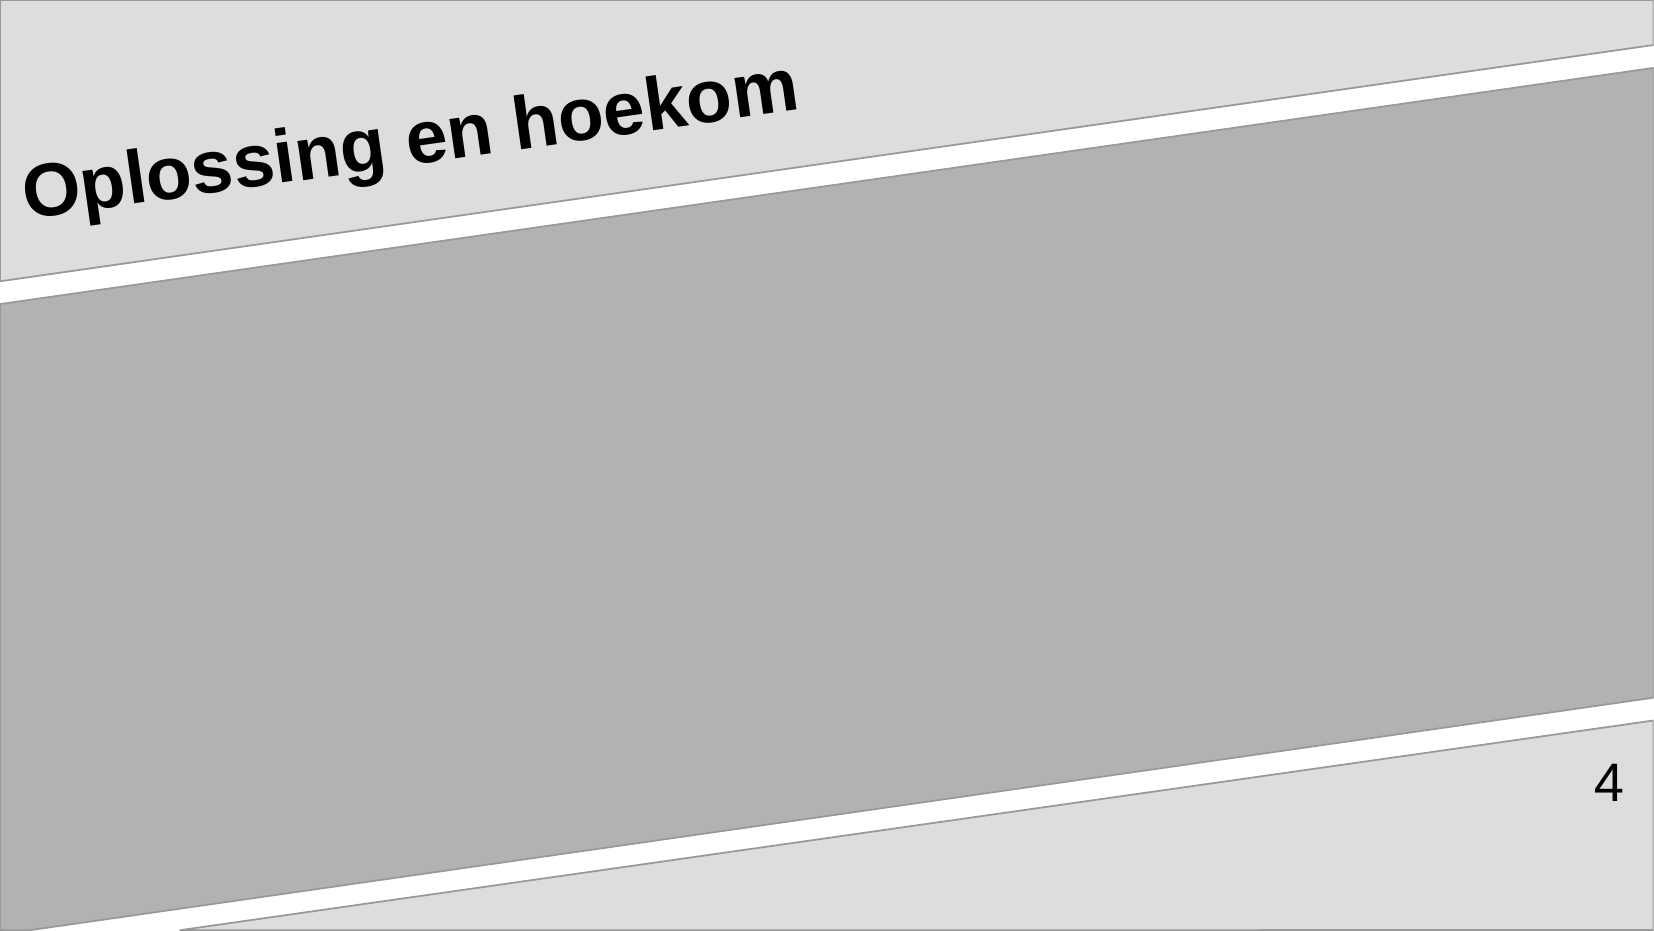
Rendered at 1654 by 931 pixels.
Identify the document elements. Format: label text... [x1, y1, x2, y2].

title Oplossing en hoekom [11, 0, 1496, 272]
